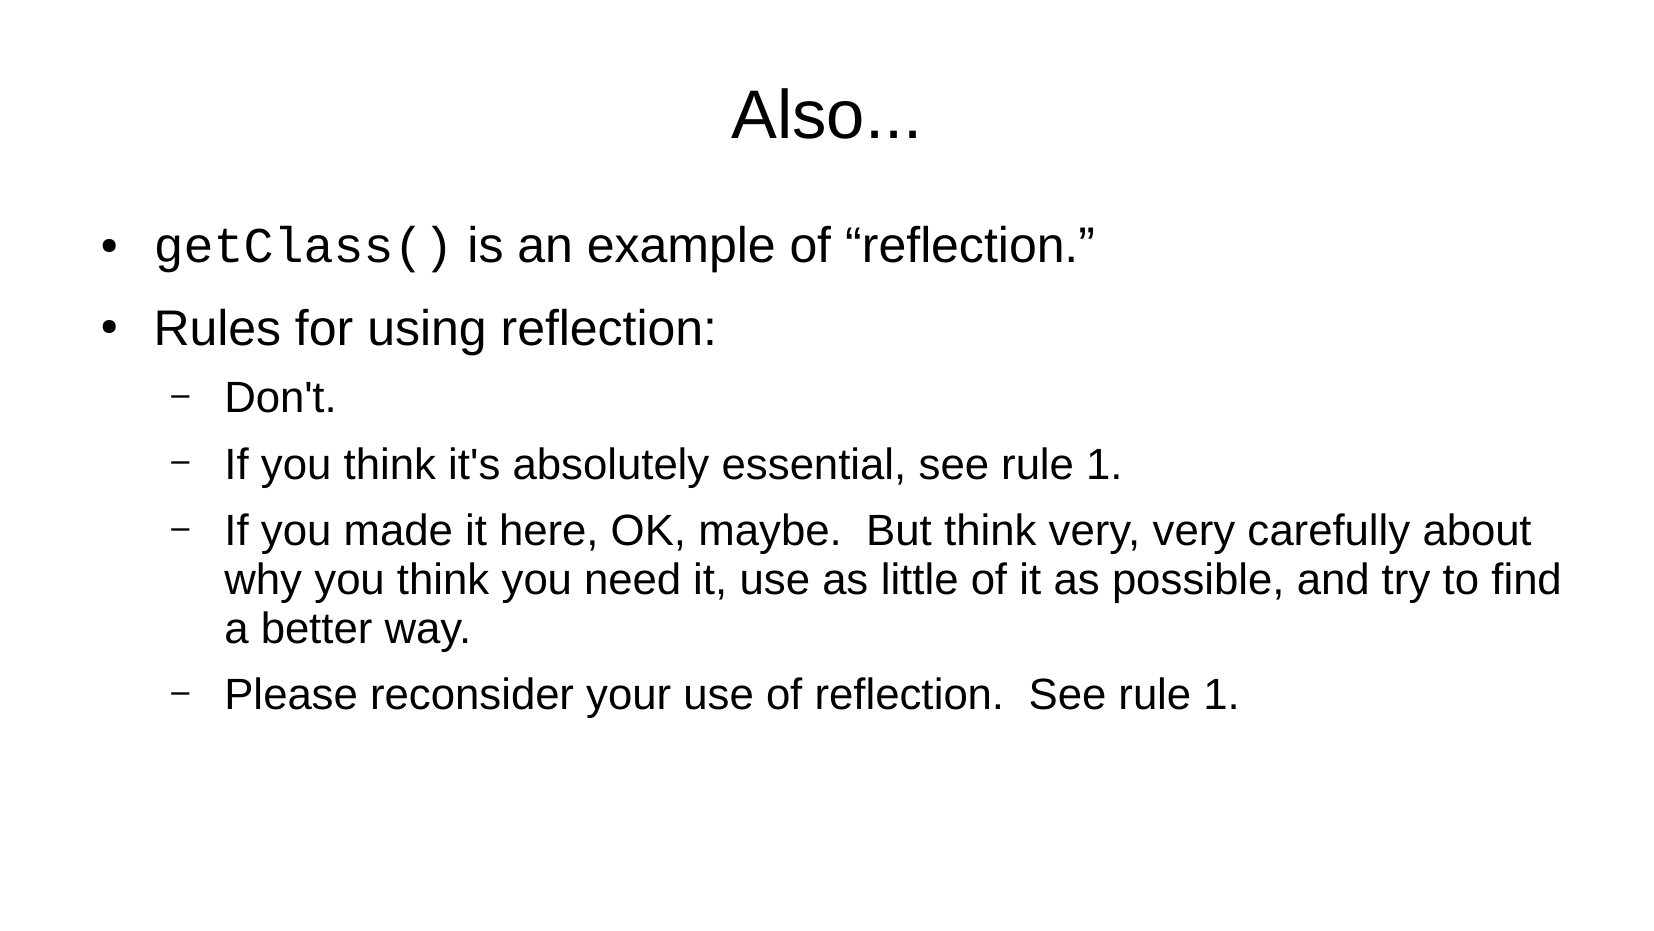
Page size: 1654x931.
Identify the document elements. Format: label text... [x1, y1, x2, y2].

title Also... [82, 37, 1571, 193]
list getClass() is an example of “reflection.” Rules for using reflection: Don't. If you think it's absolutely essential, see rule 1. If you made it here, OK, maybe. But think very, very carefully about why you think you need it, use as little of it as possible, and try to find a better way. Please reconsider your use of reflection. See rule 1. [82, 217, 1571, 758]
